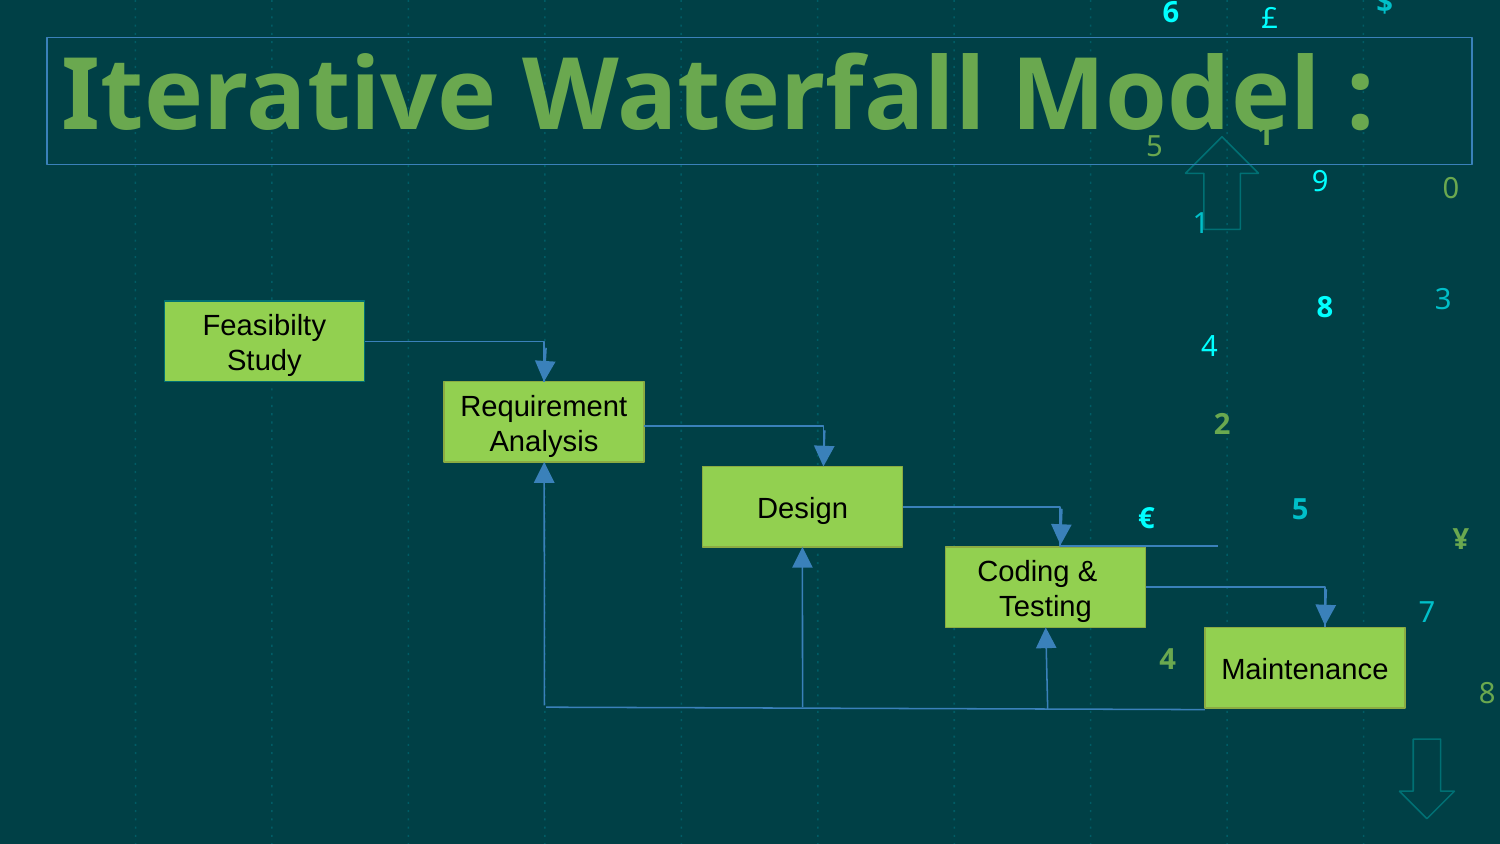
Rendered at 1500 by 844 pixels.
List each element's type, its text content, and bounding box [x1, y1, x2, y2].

text_box Design [702, 466, 903, 547]
text_box Coding & Testing [945, 546, 1146, 628]
text_box Requirement Analysis [444, 381, 645, 463]
text_box Feasibilty Study [164, 301, 365, 382]
title Iterative Waterfall Model : [46, 37, 1473, 165]
text_box Maintenance [1204, 627, 1406, 708]
